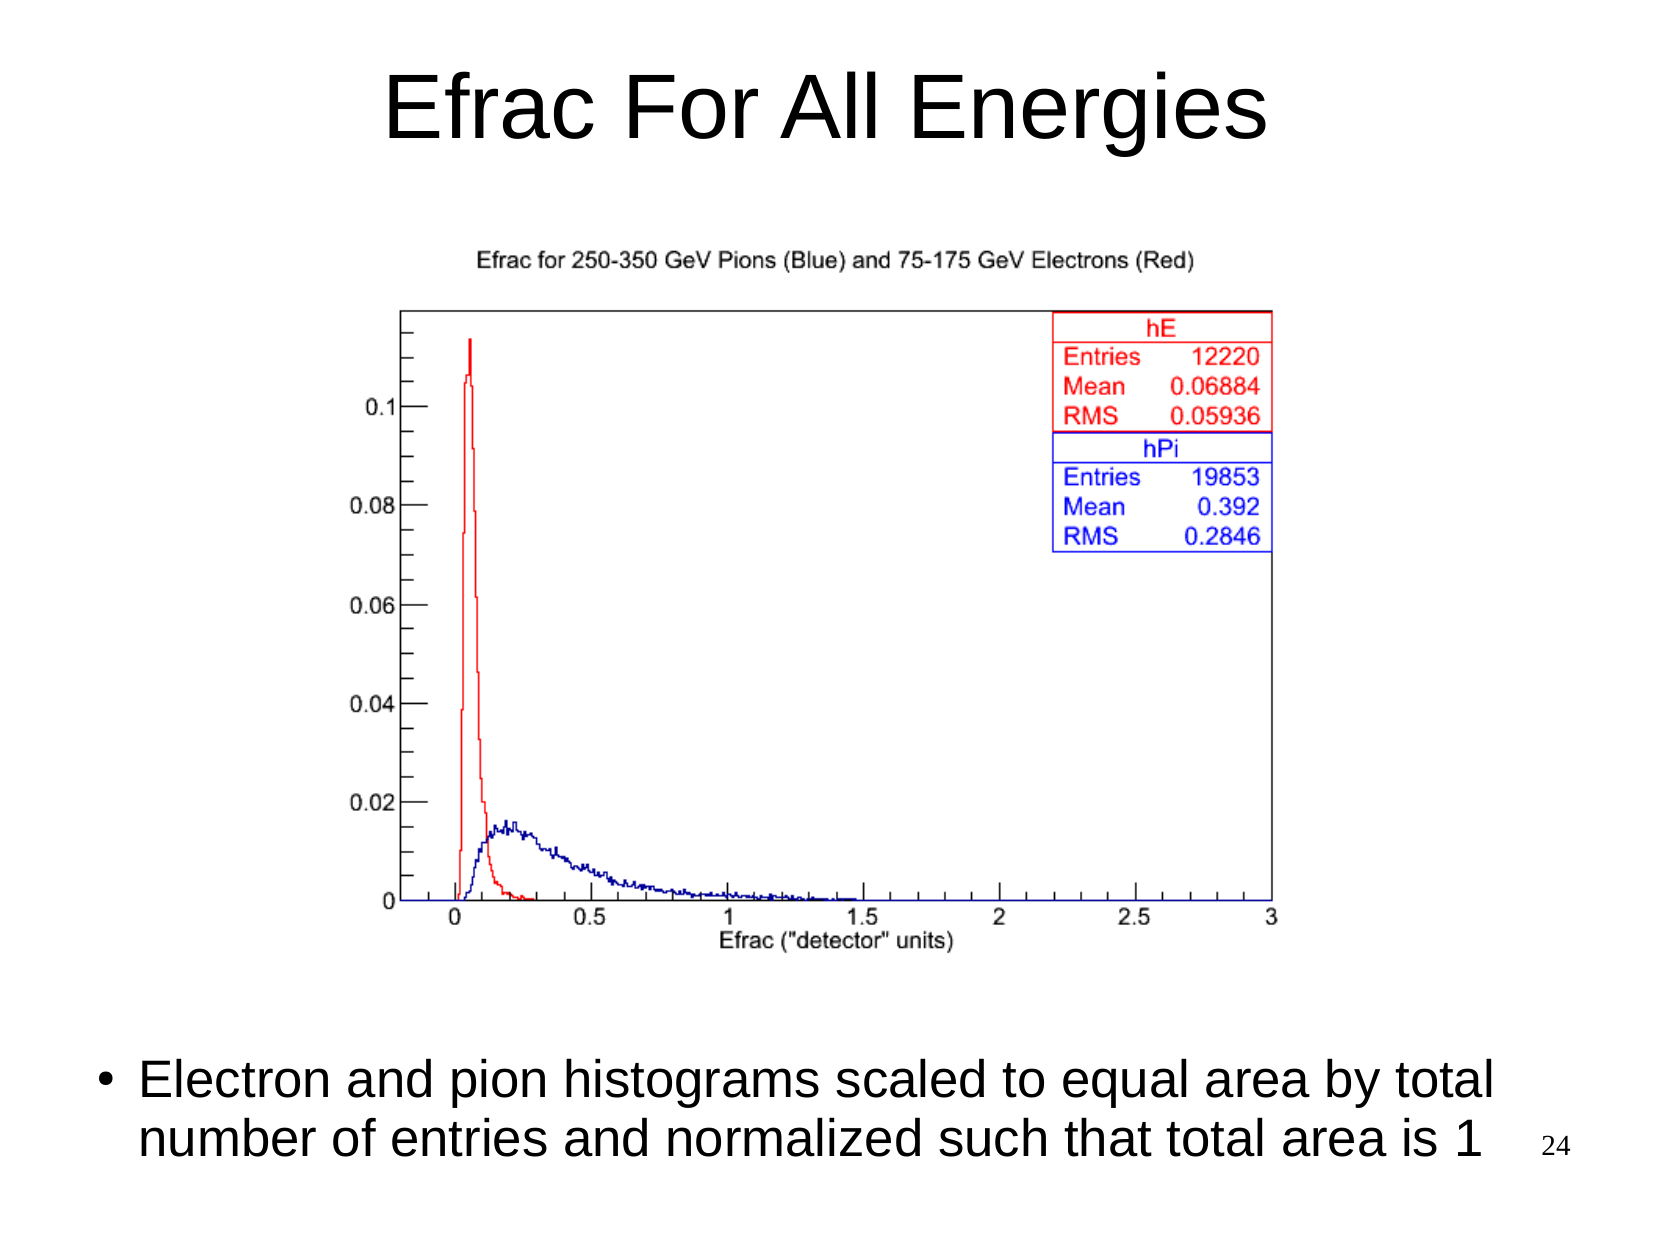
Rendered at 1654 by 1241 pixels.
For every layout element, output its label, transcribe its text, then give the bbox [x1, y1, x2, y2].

title Efrac For All Energies [82, 2, 1571, 211]
list Electron and pion histograms scaled to equal area by total number of entries and normalized such that total area is 1 [82, 1050, 1538, 1215]
picture [292, 237, 1381, 976]
